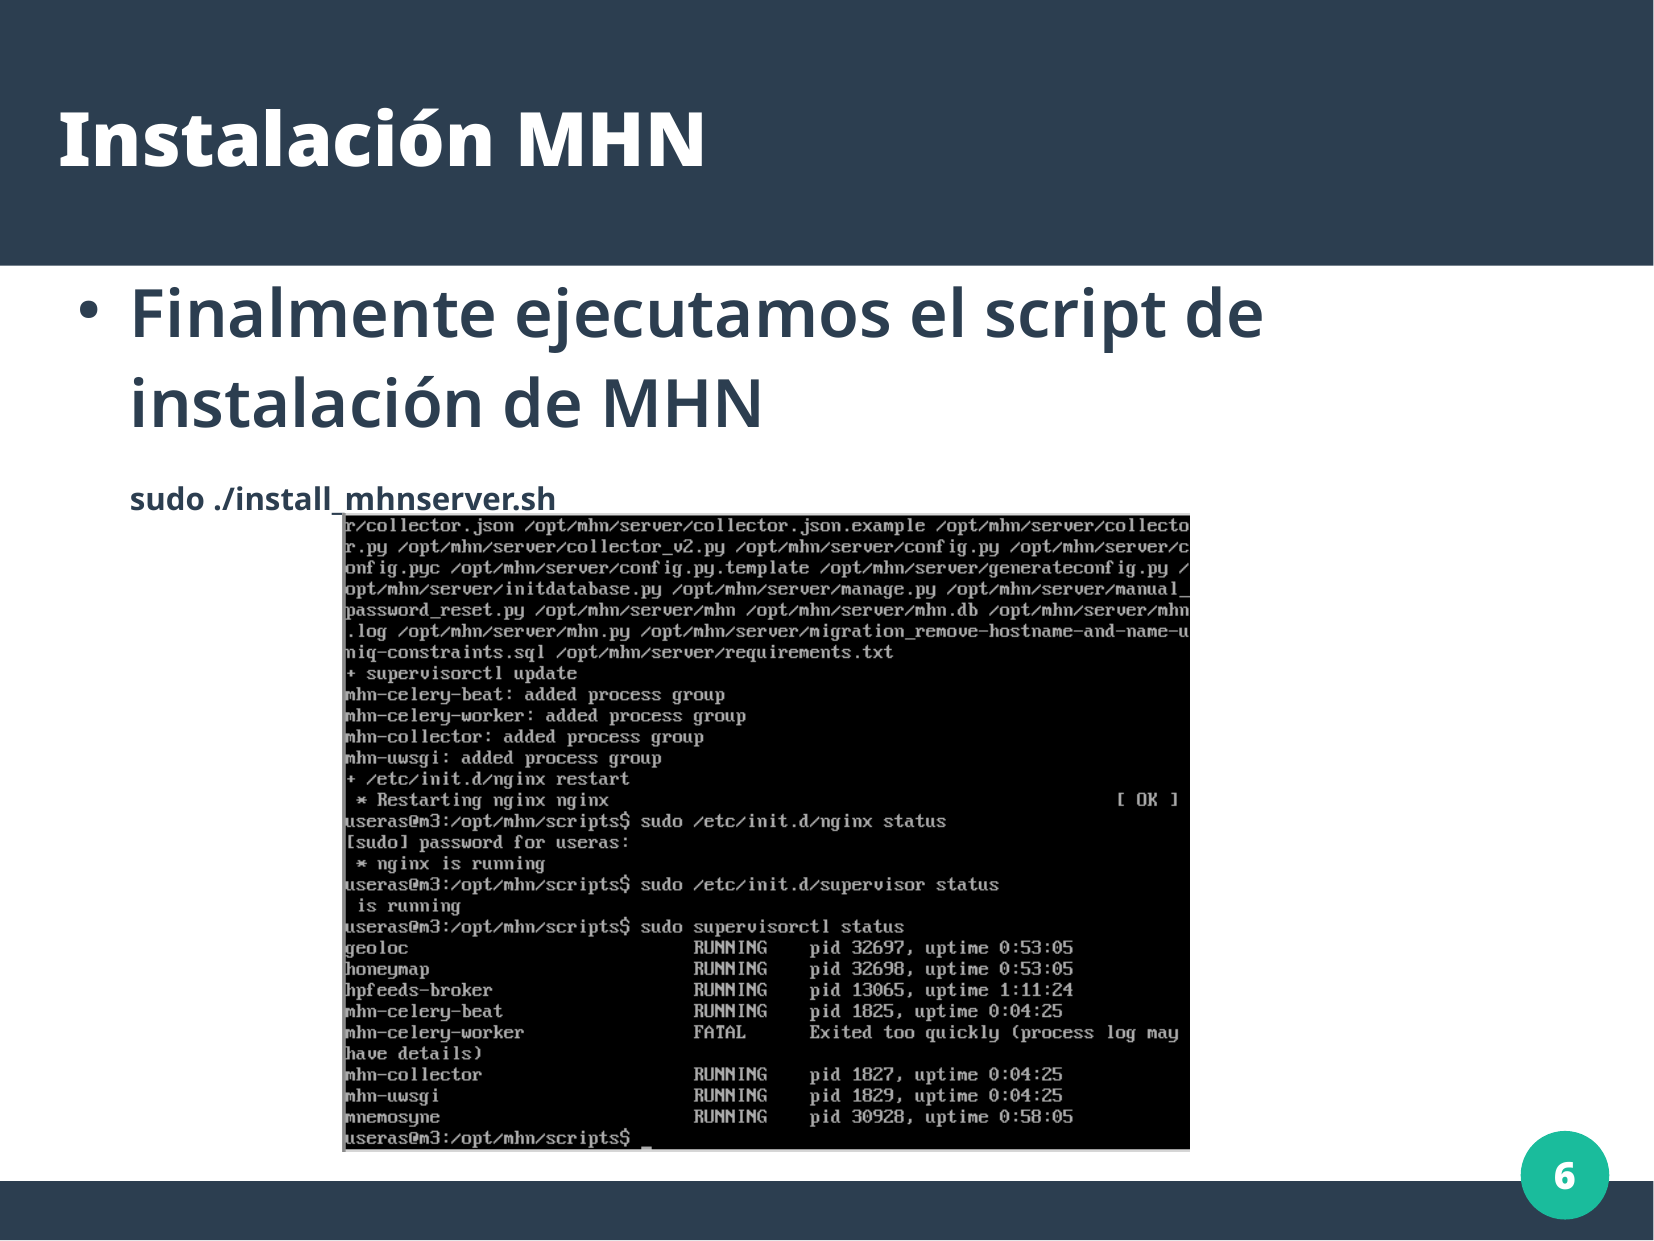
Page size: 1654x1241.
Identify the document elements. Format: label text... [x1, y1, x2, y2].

title Instalación MHN [59, 59, 1595, 217]
list Finalmente ejecutamos el script de instalación de MHN sudo ./install_mhnserver.sh [59, 265, 1595, 1093]
picture [342, 513, 1190, 1152]
